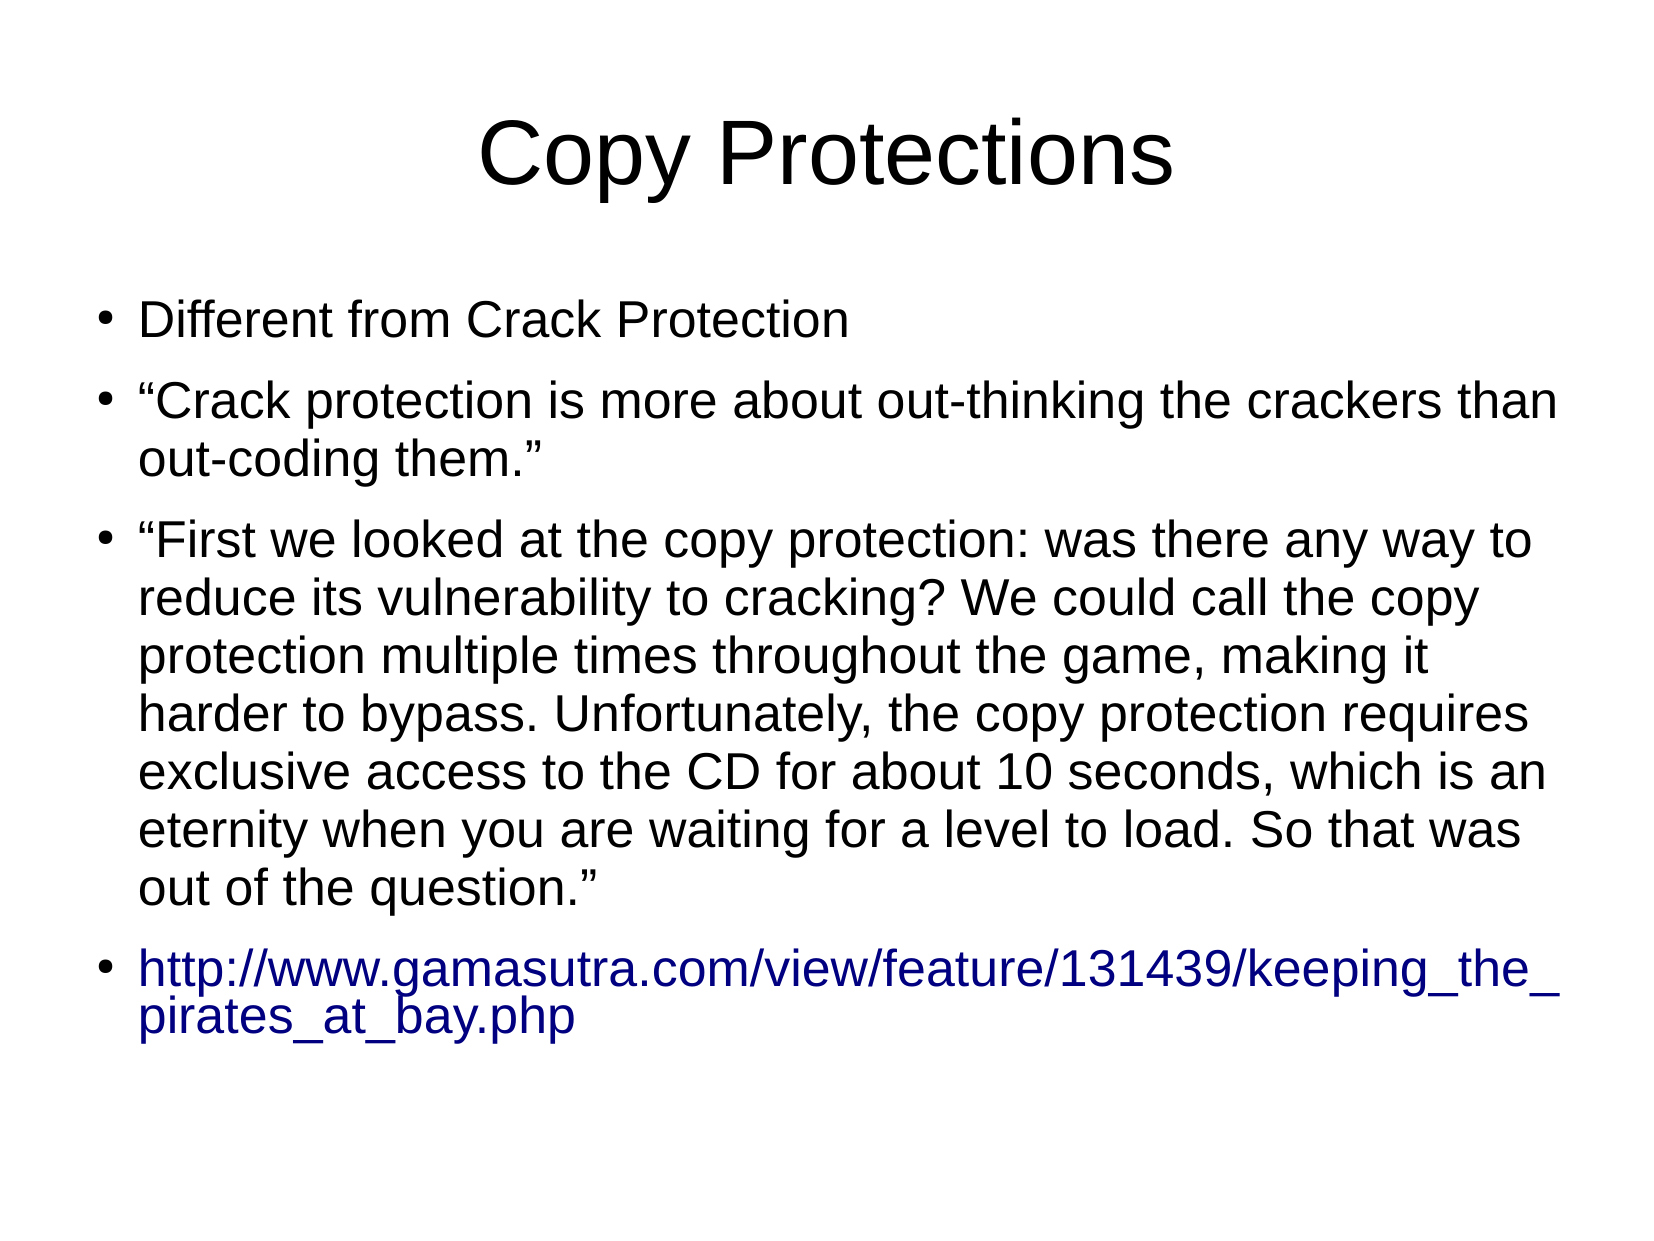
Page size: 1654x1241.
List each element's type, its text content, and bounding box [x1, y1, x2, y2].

title Copy Protections [82, 49, 1571, 257]
list Different from Crack Protection “Crack protection is more about out-thinking the crackers than out-coding them.” “First we looked at the copy protection: was there any way to reduce its vulnerability to cracking? We could call the copy protection multiple times throughout the game, making it harder to bypass. Unfortunately, the copy protection requires exclusive access to the CD for about 10 seconds, which is an eternity when you are waiting for a level to load. So that was out of the question.” http://www.gamasutra.com/view/feature/131439/keeping_the_pirates_at_bay.php [82, 290, 1571, 1010]
